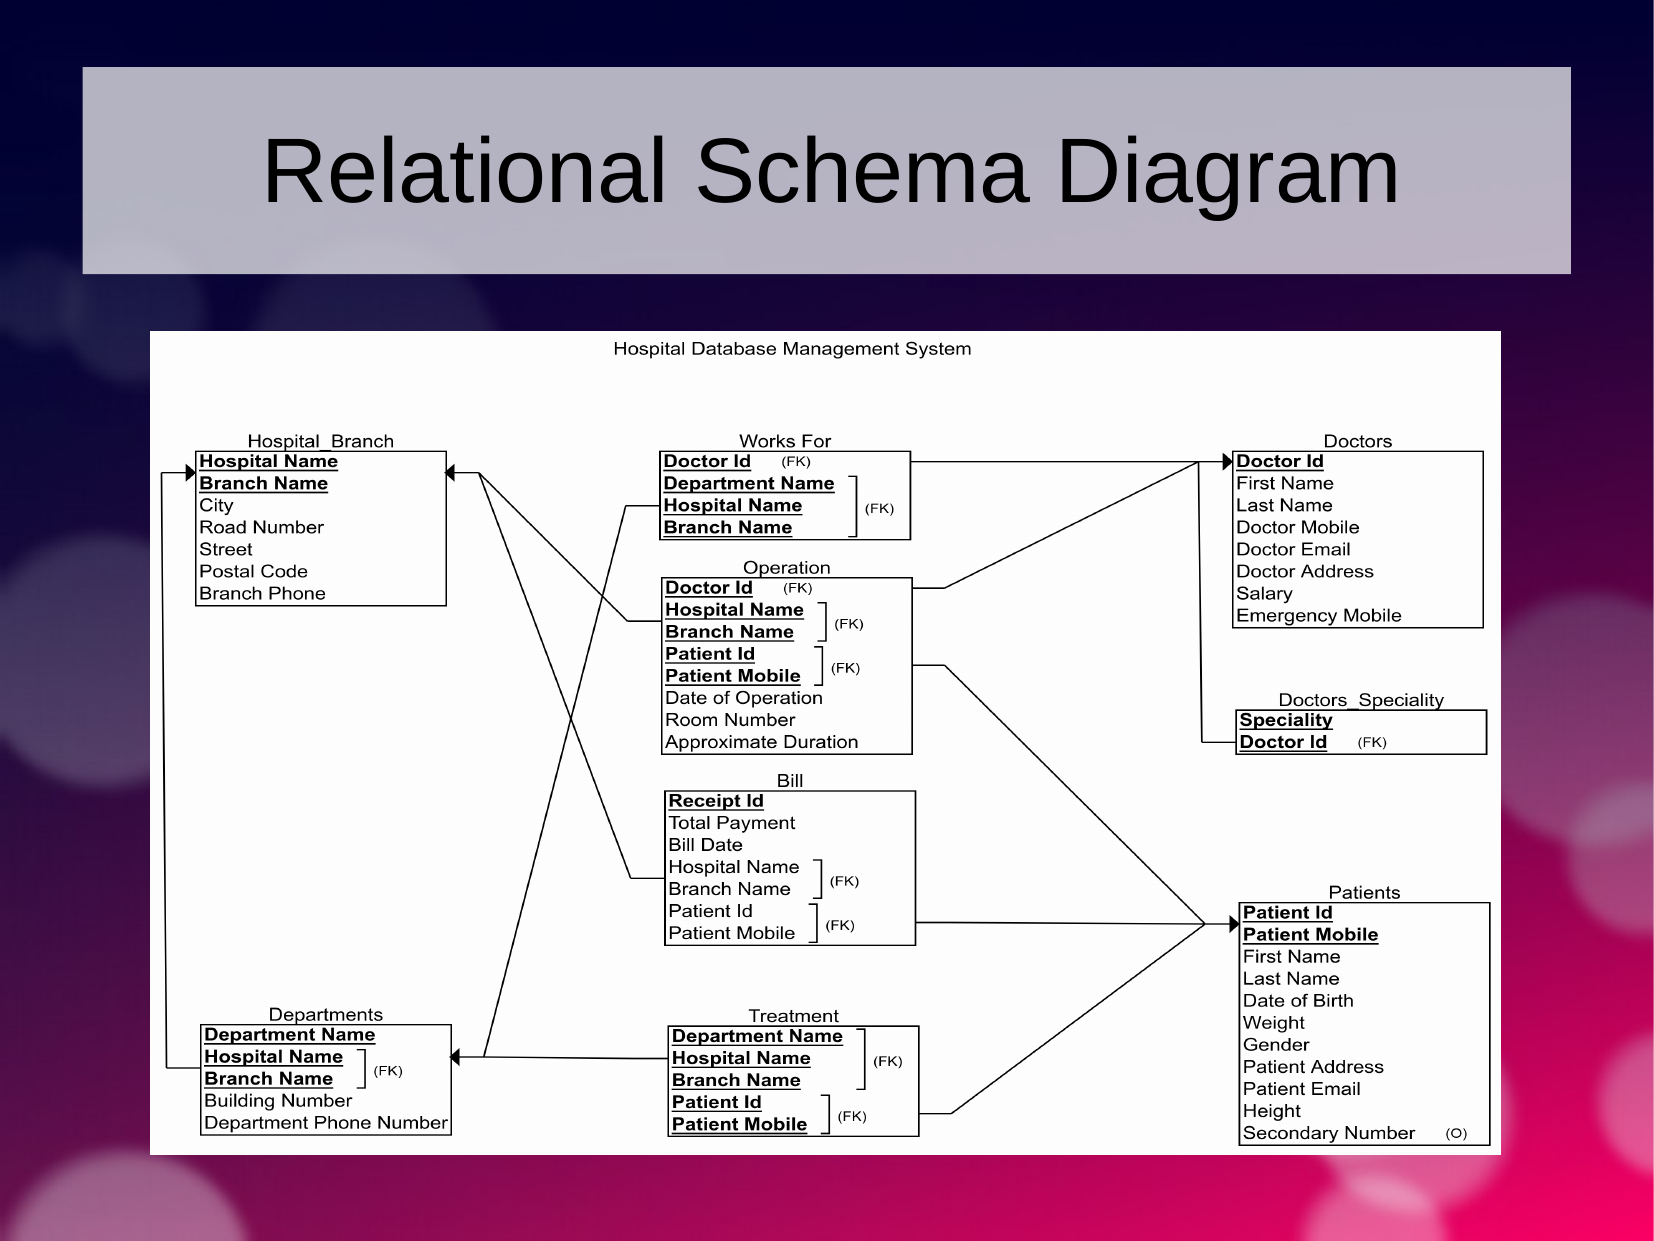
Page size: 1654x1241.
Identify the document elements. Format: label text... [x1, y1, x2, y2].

picture [0, 0, 1654, 1241]
title Relational Schema Diagram [82, 67, 1571, 275]
